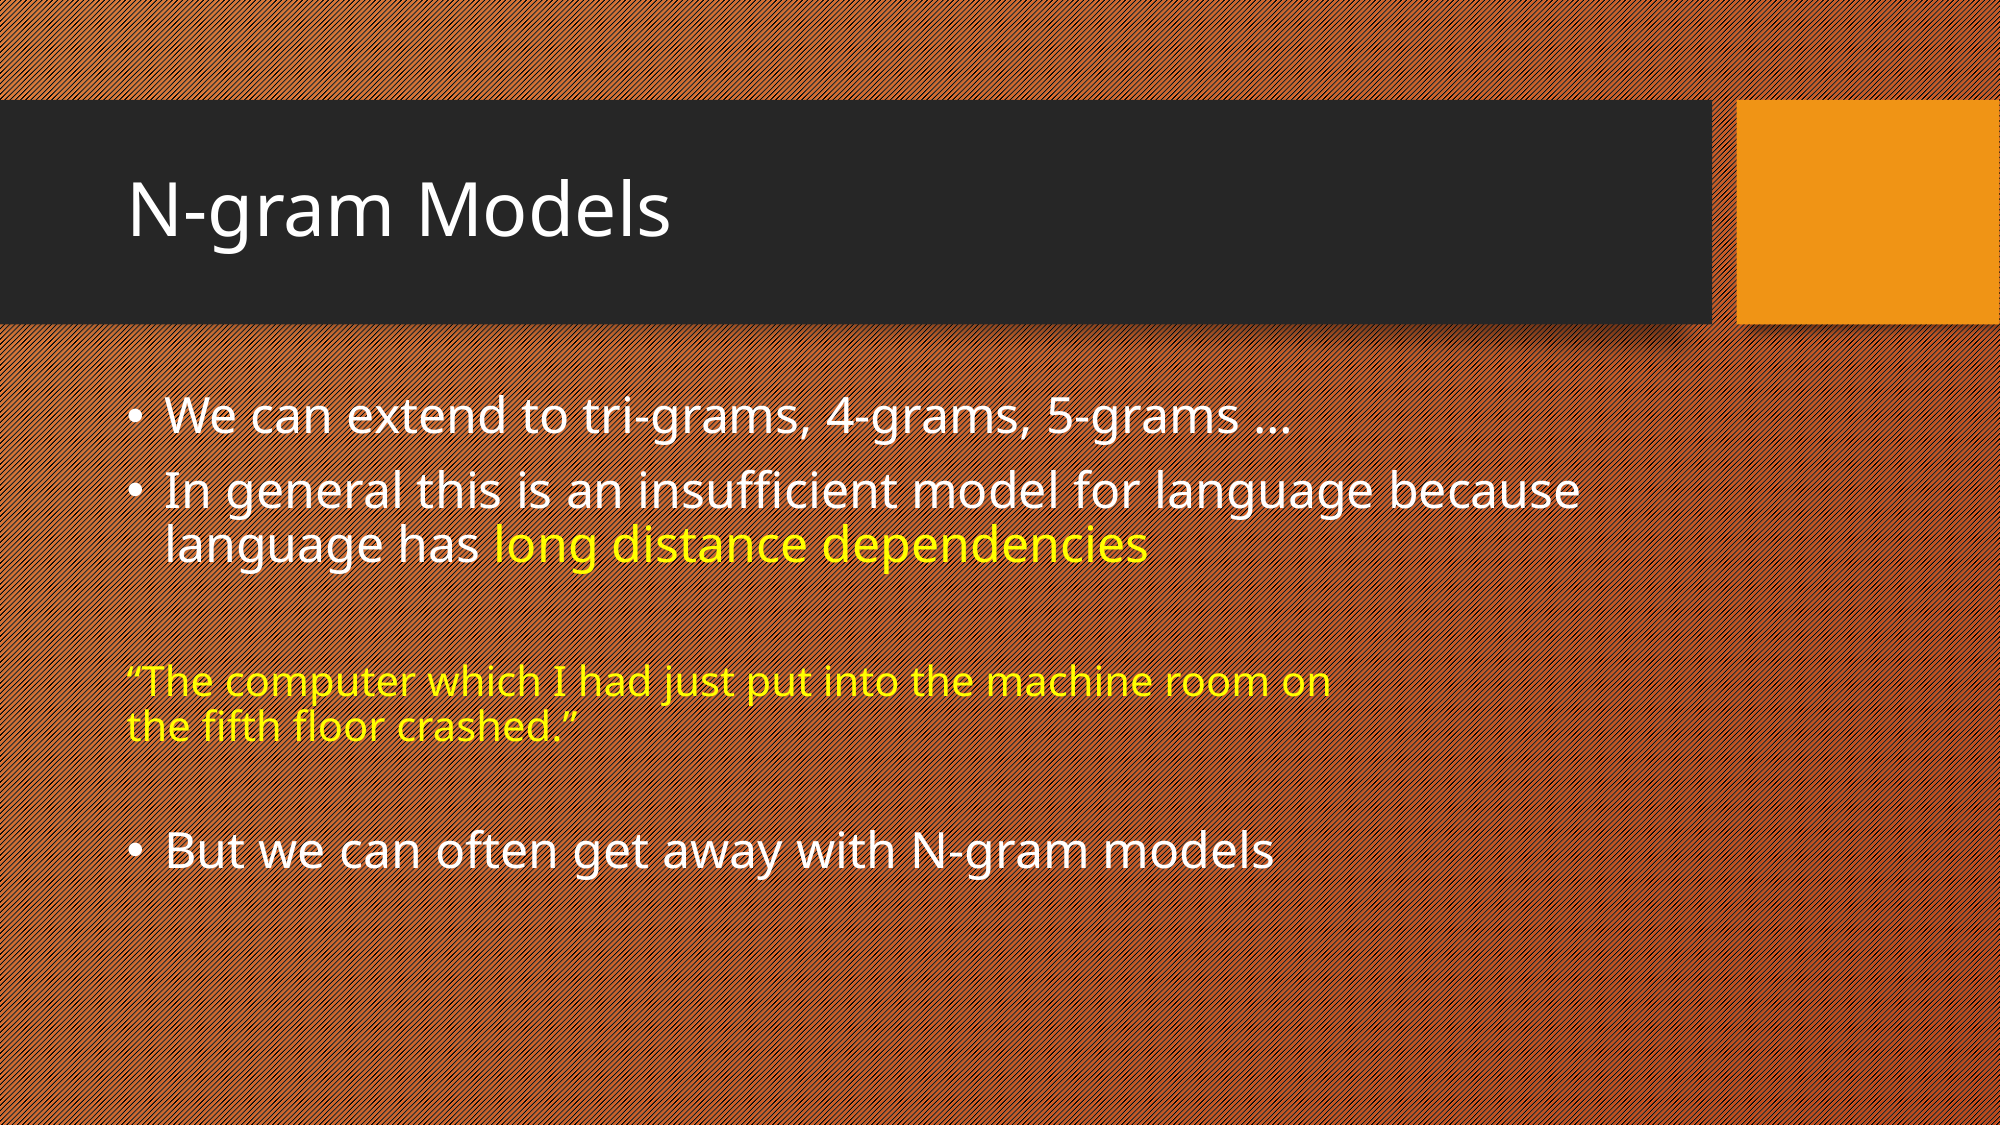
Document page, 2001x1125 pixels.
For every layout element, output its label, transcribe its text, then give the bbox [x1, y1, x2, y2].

picture [0, 0, 2000, 1125]
title N-gram Models [111, 123, 1689, 301]
list We can extend to tri-grams, 4-grams, 5-grams … In general this is an insufficient model for language because language has long distance dependencies “The computer which I had just put into the machine room on the fifth floor crashed.” But we can often get away with N-gram models [111, 383, 1689, 974]
